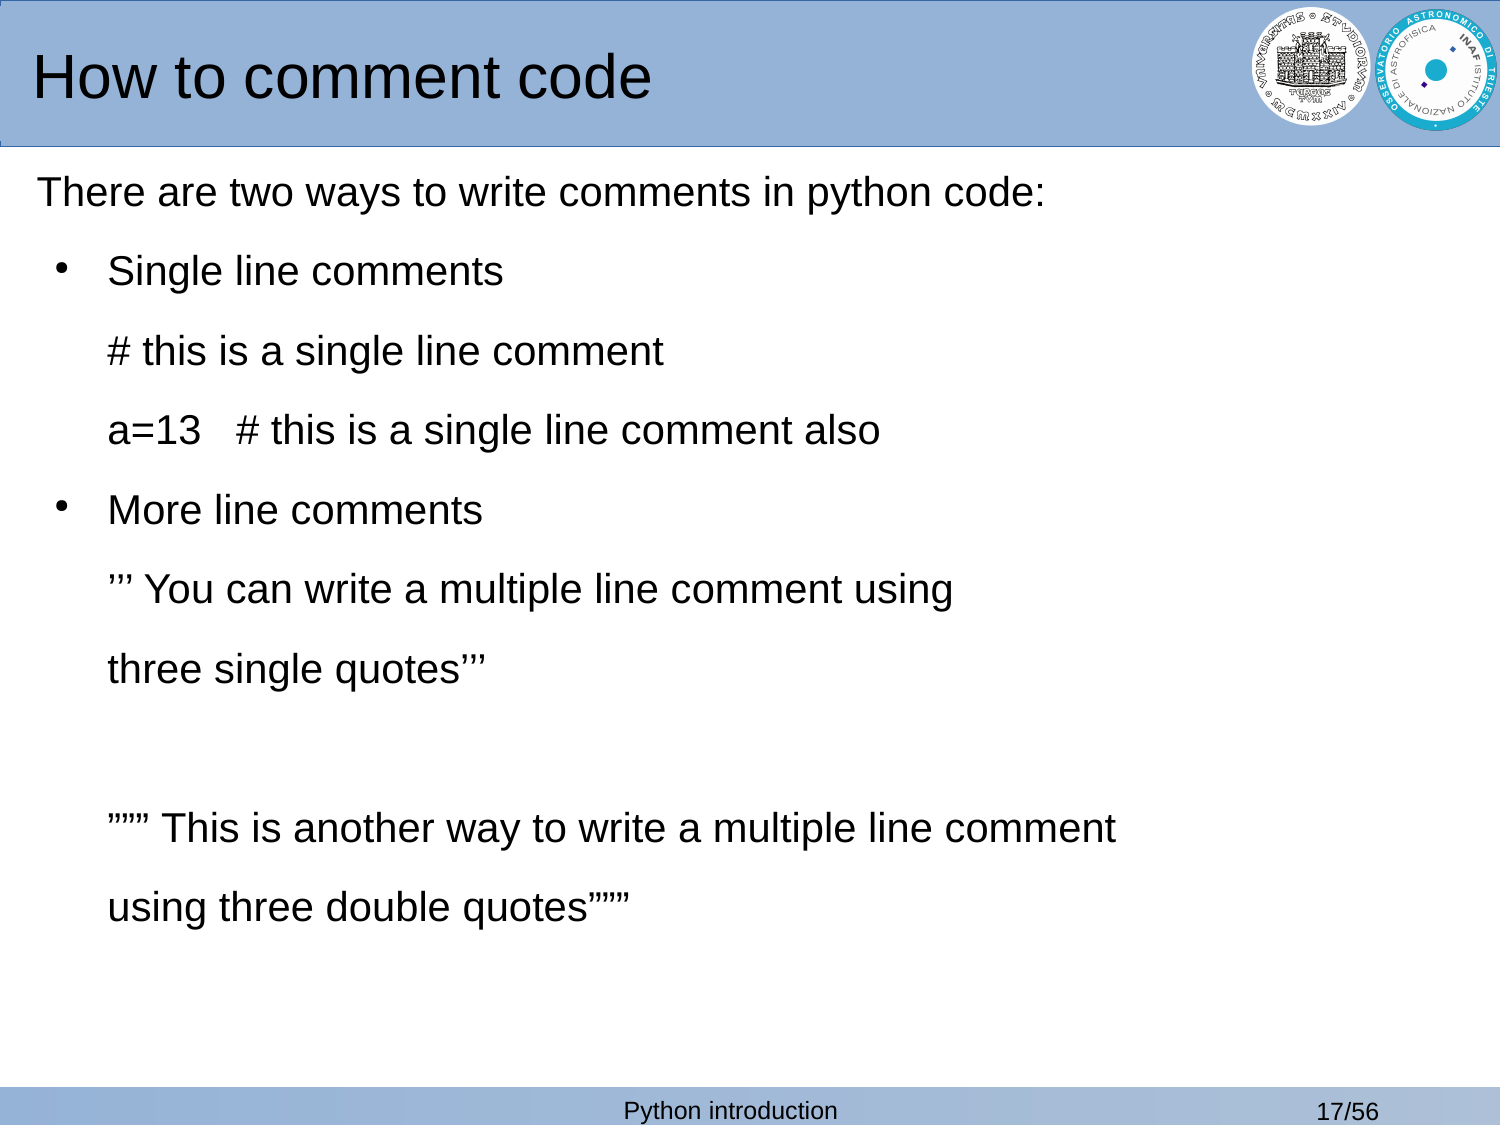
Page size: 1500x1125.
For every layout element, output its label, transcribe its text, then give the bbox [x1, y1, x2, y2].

list There are two ways to write comments in python code: Single line comments # this is a single line comment a=13 # this is a single line comment also More line comments ’’’ You can write a multiple line comment using three single quotes’’’ ””” This is another way to write a multiple line comment using three double quotes””” [21, 156, 1455, 1030]
text_box How to comment code [0, 5, 1243, 141]
picture [1252, 0, 1500, 156]
